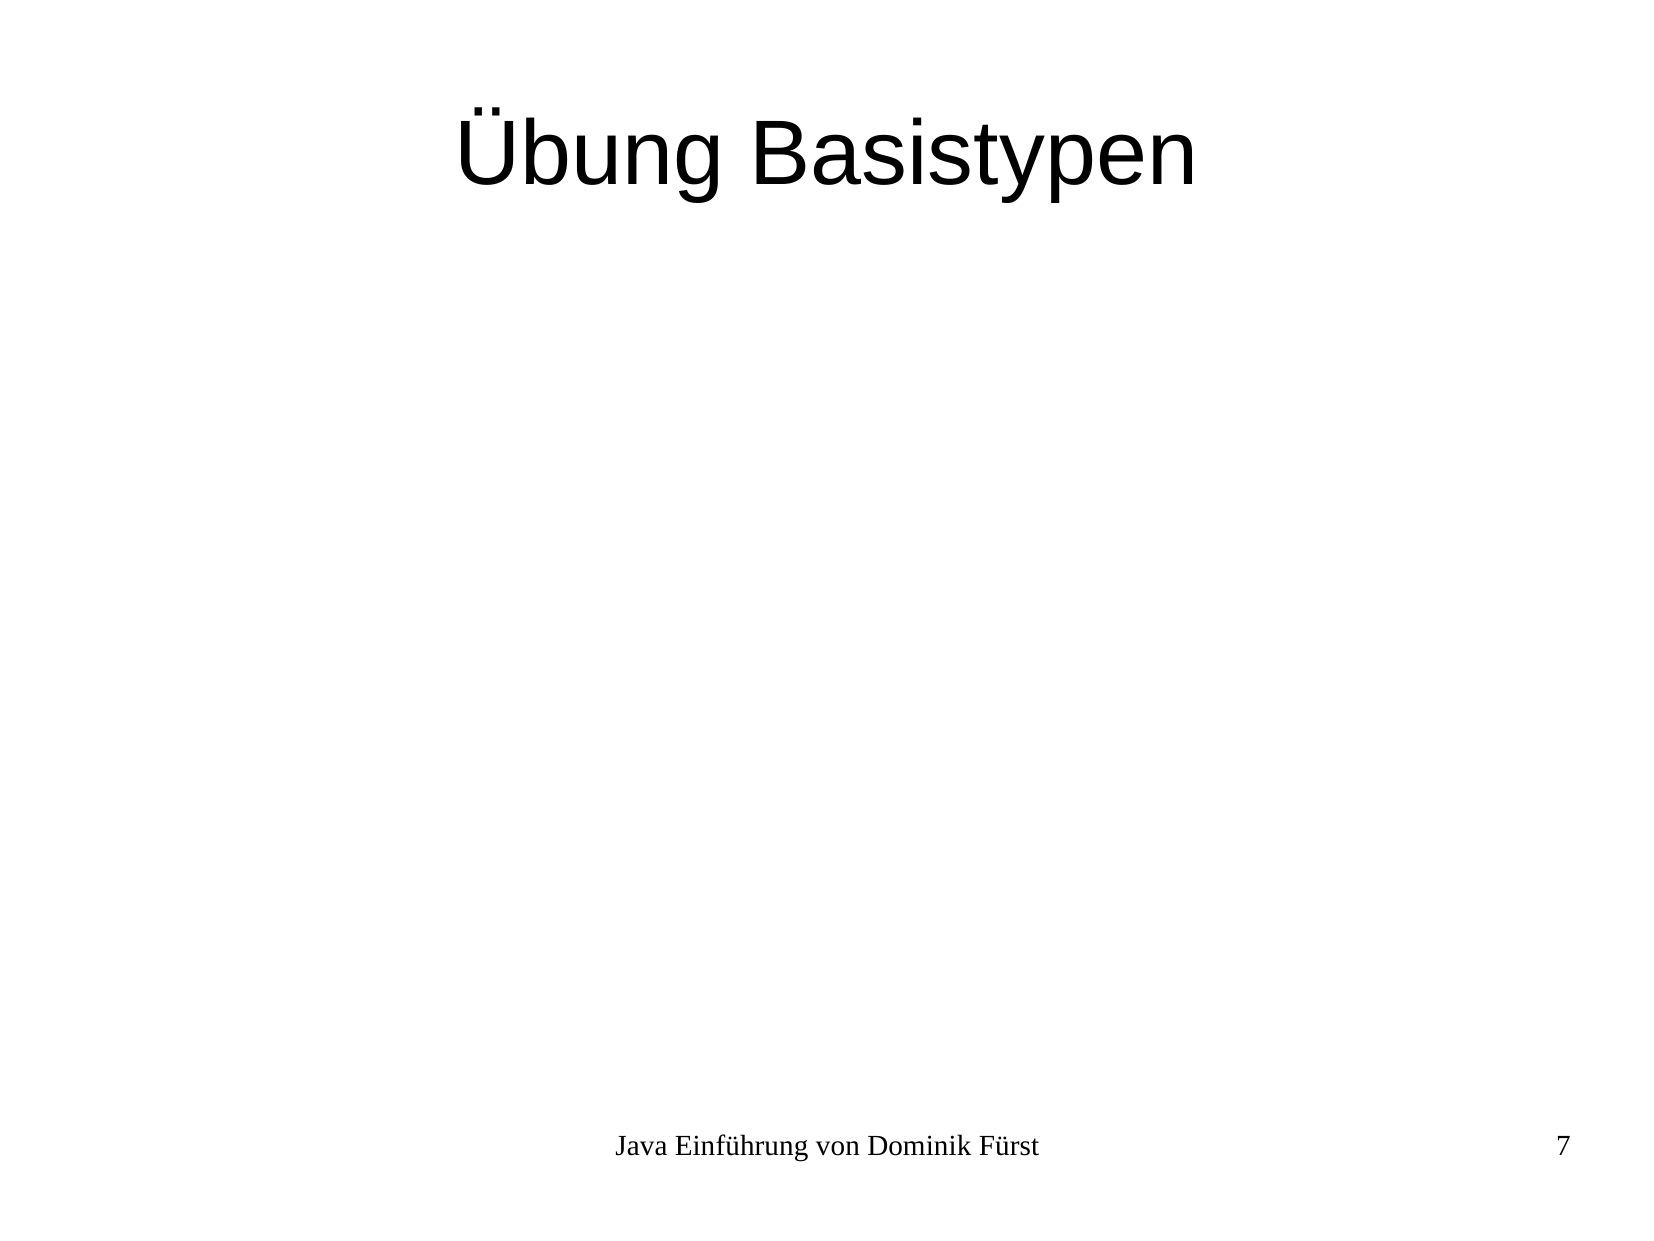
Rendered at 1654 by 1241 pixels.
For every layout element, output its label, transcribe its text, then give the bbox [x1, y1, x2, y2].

title Übung Basistypen [82, 49, 1571, 257]
